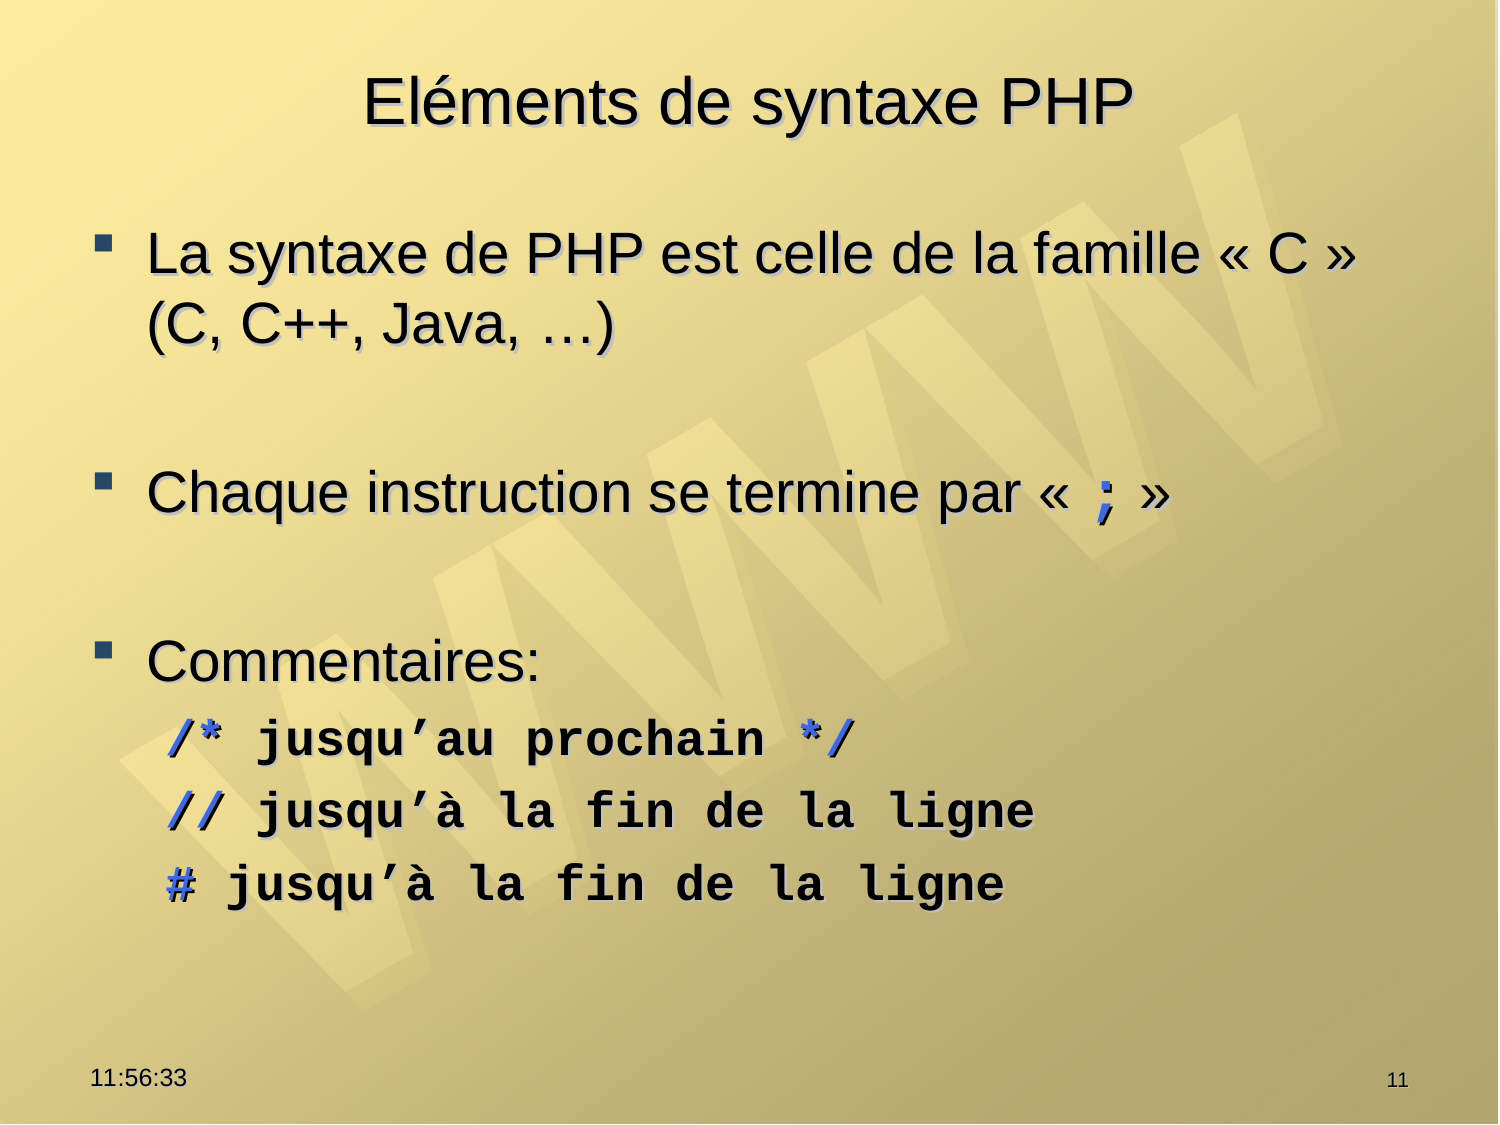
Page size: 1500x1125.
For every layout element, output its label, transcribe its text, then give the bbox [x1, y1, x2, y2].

text_box 18:45:29 [74, 1058, 426, 1100]
list La syntaxe de PHP est celle de la famille « C » (C, C++, Java, …) Chaque instruction se termine par « ; » Commentaires: /* jusqu’au prochain */ // jusqu’à la fin de la ligne # jusqu’à la fin de la ligne [75, 207, 1426, 1035]
title Eléments de syntaxe PHP [75, 45, 1426, 152]
text_box <numéro> [1074, 1058, 1426, 1100]
